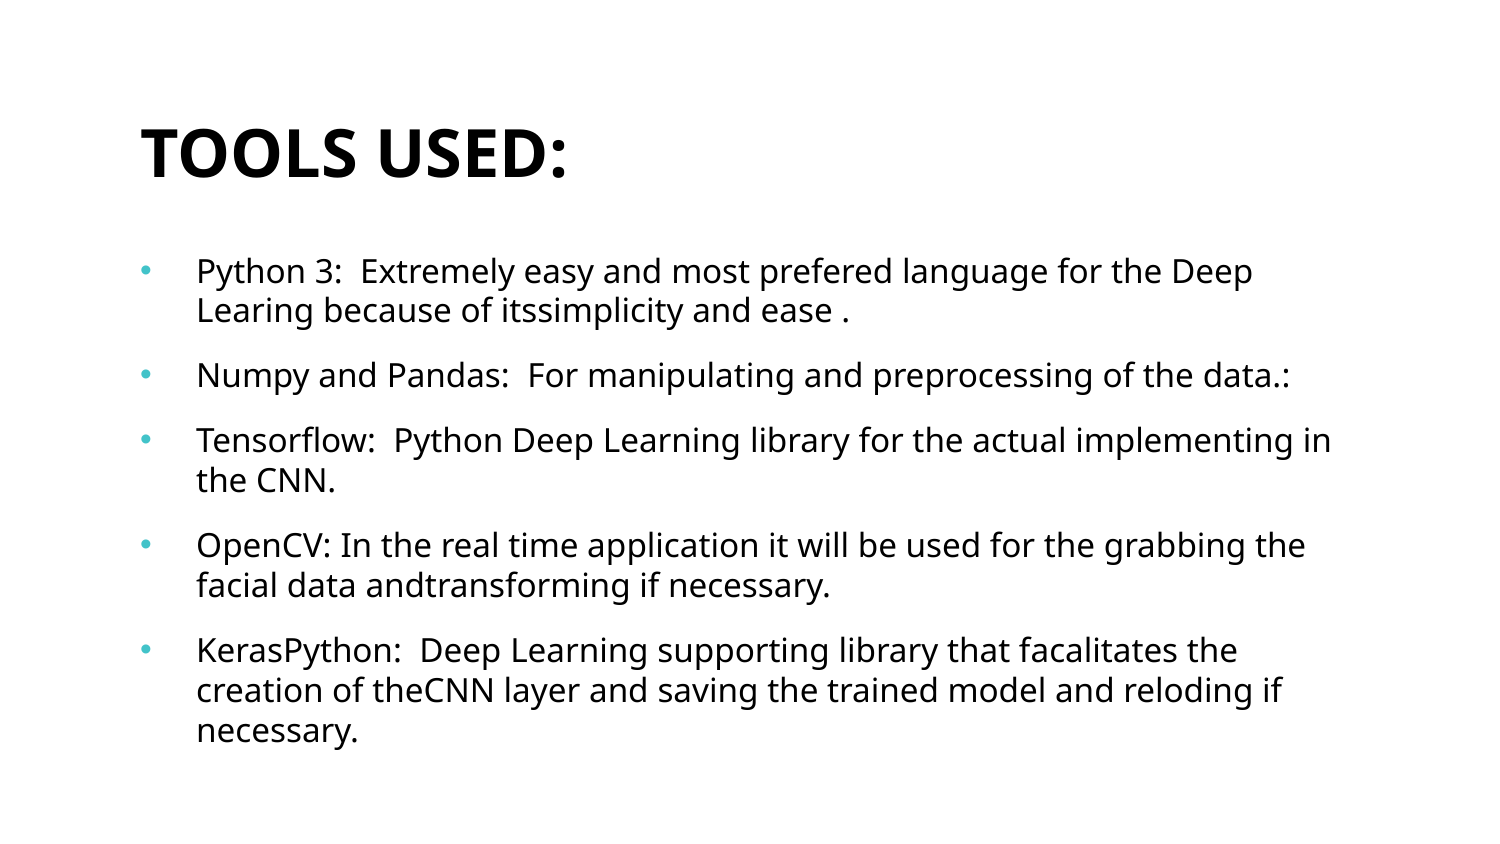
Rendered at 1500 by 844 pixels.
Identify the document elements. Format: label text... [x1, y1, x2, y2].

title TOOLS USED: [125, 57, 1375, 198]
list Python 3: Extremely easy and most prefered language for the Deep Learing because of itssimplicity and ease . Numpy and Pandas: For manipulating and preprocessing of the data.: Tensorflow: Python Deep Learning library for the actual implementing in the CNN. OpenCV: In the real time application it will be used for the grabbing the facial data andtransforming if necessary. KerasPython: Deep Learning supporting library that facalitates the creation of theCNN layer and saving the trained model and reloding if necessary. [125, 234, 1389, 757]
